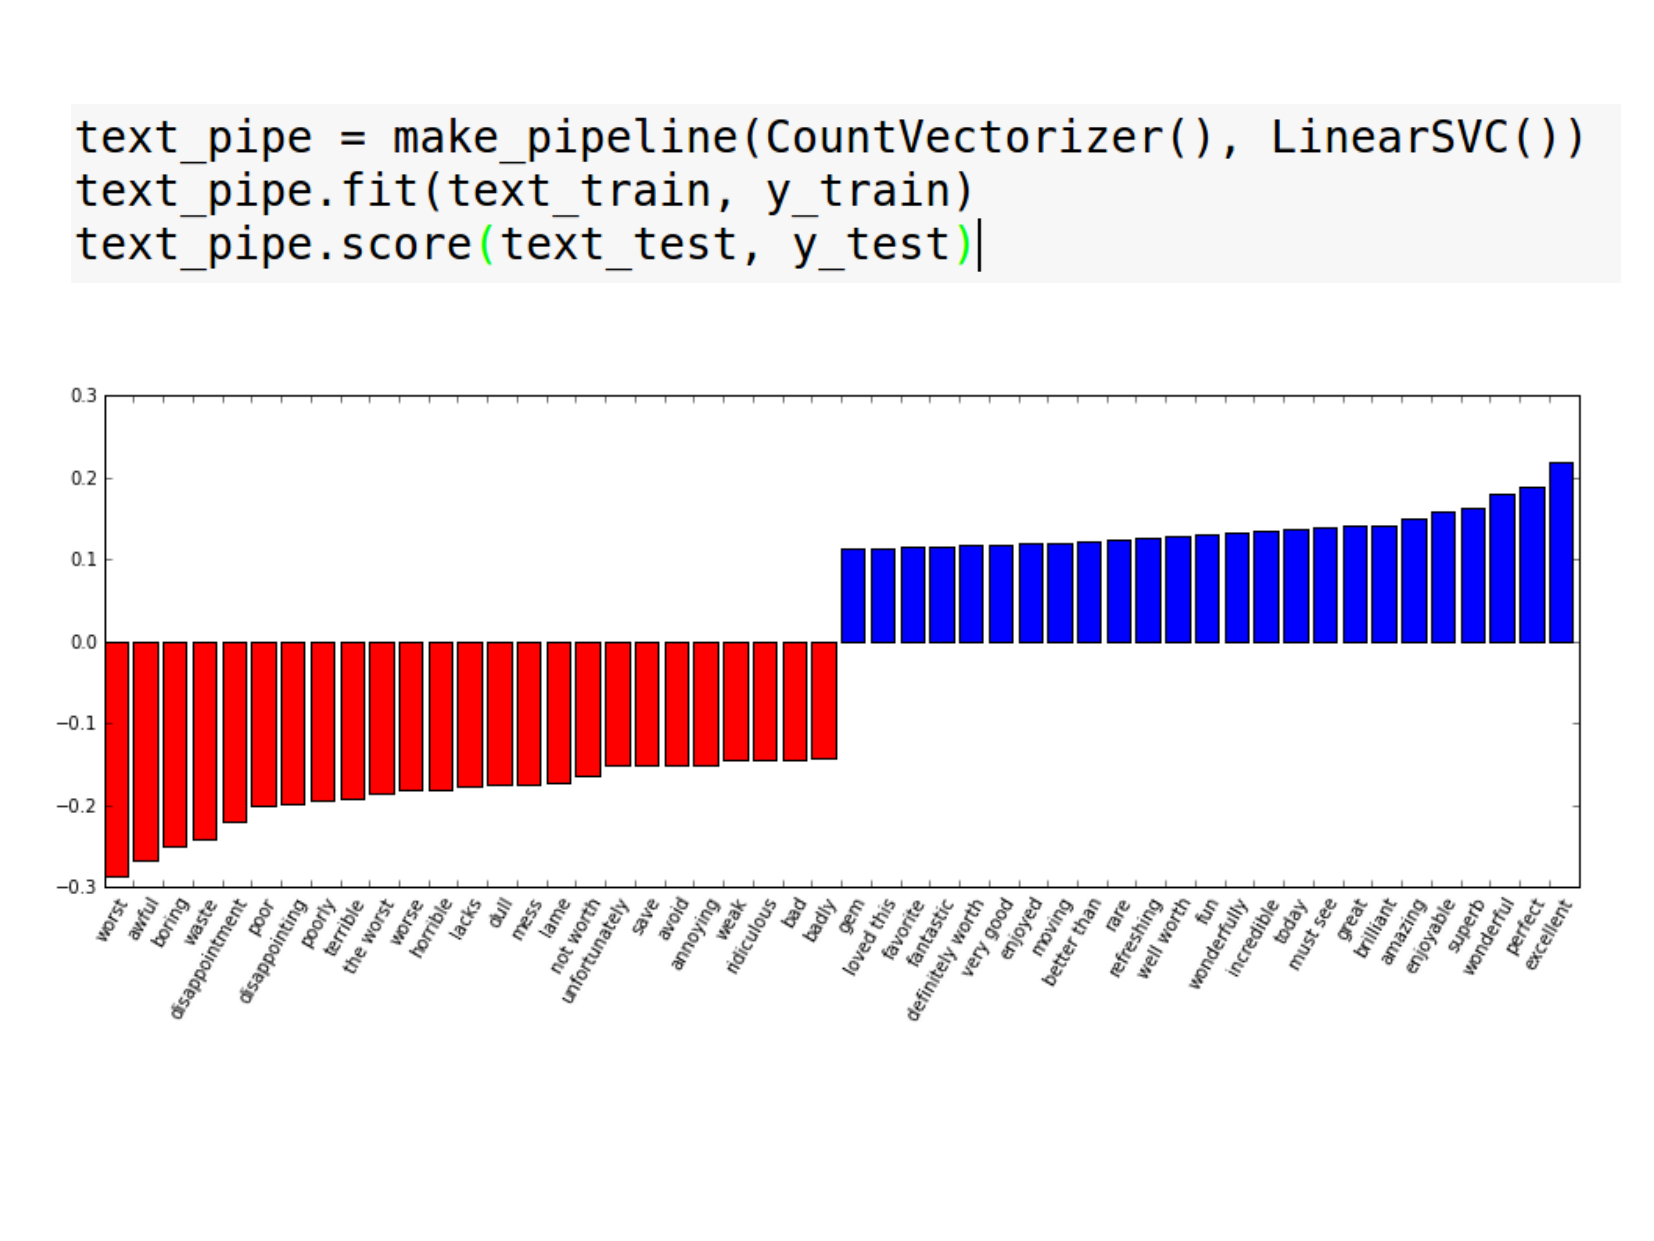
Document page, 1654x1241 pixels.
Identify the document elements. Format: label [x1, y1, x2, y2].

picture [71, 104, 1621, 284]
picture [45, 376, 1590, 1036]
